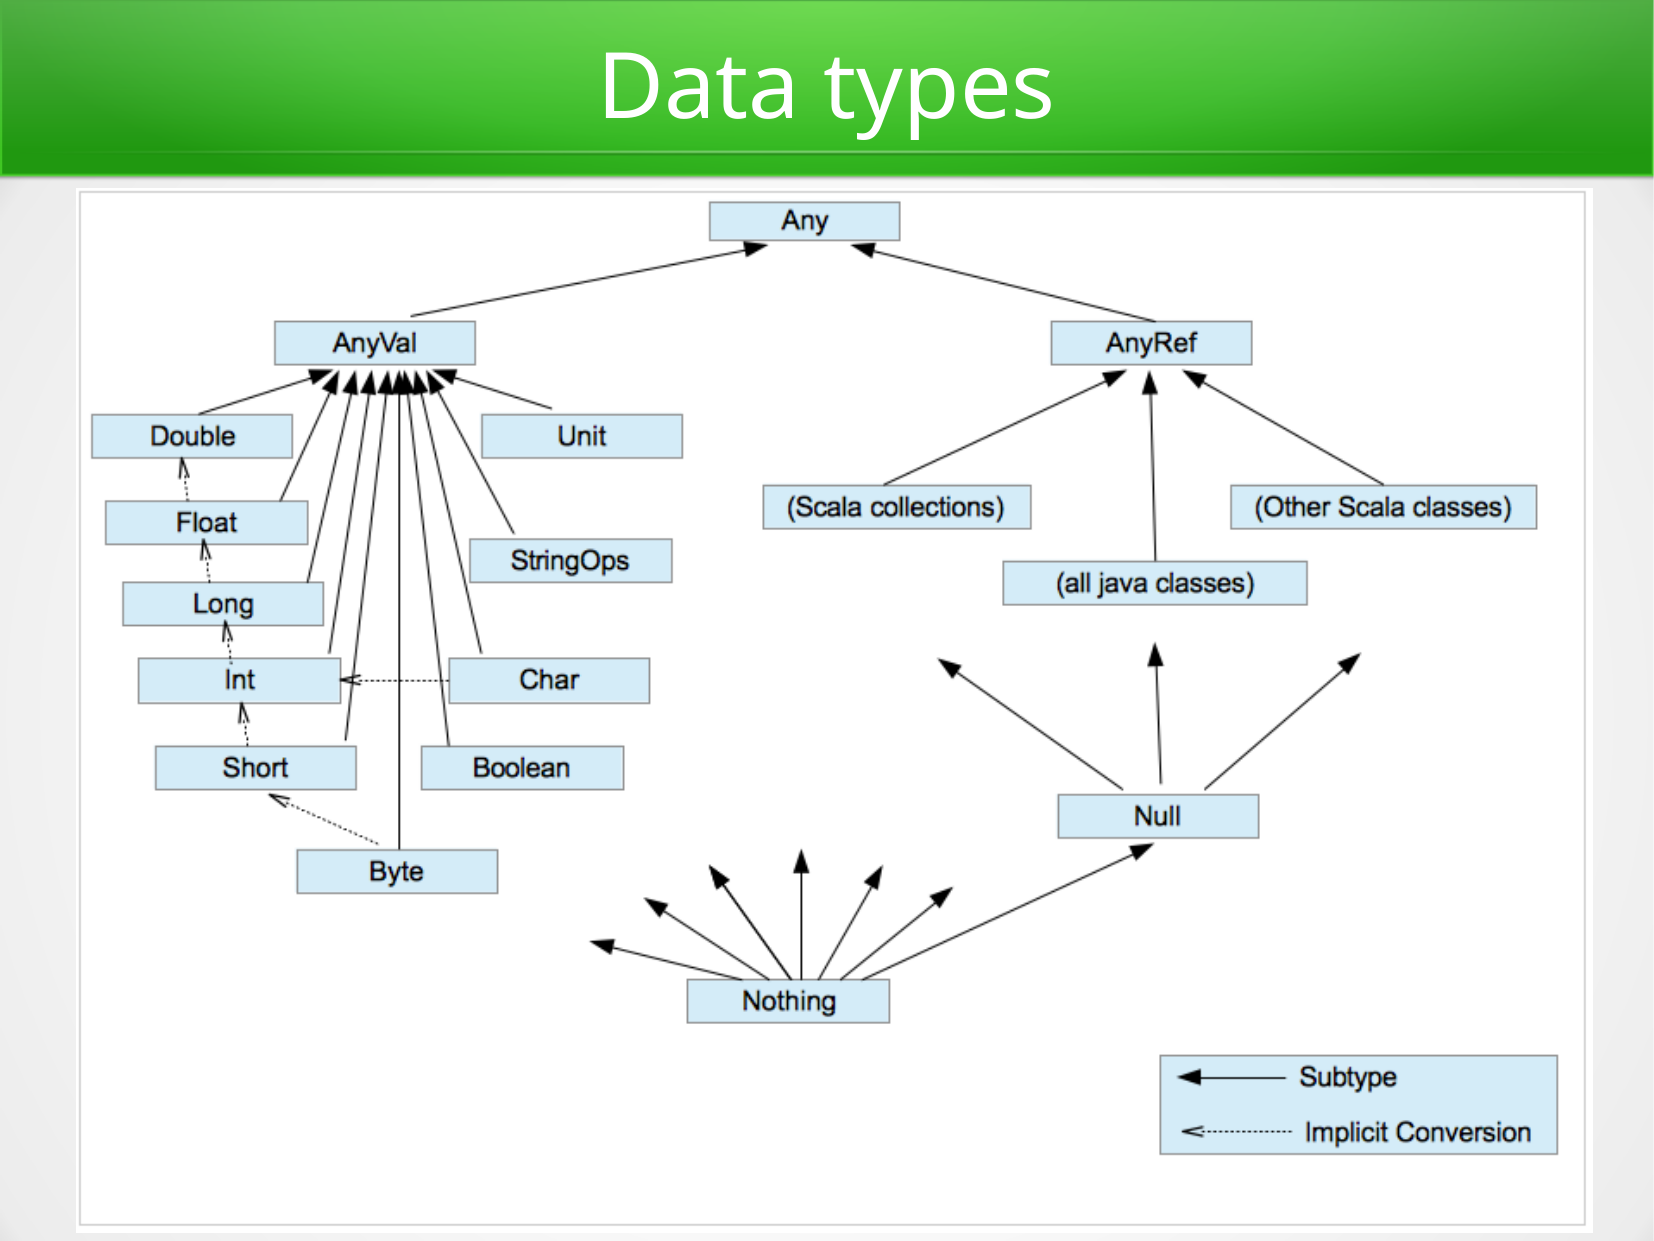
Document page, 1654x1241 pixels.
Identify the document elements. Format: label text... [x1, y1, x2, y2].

picture [0, 0, 1654, 1241]
title Data types [82, 11, 1571, 154]
